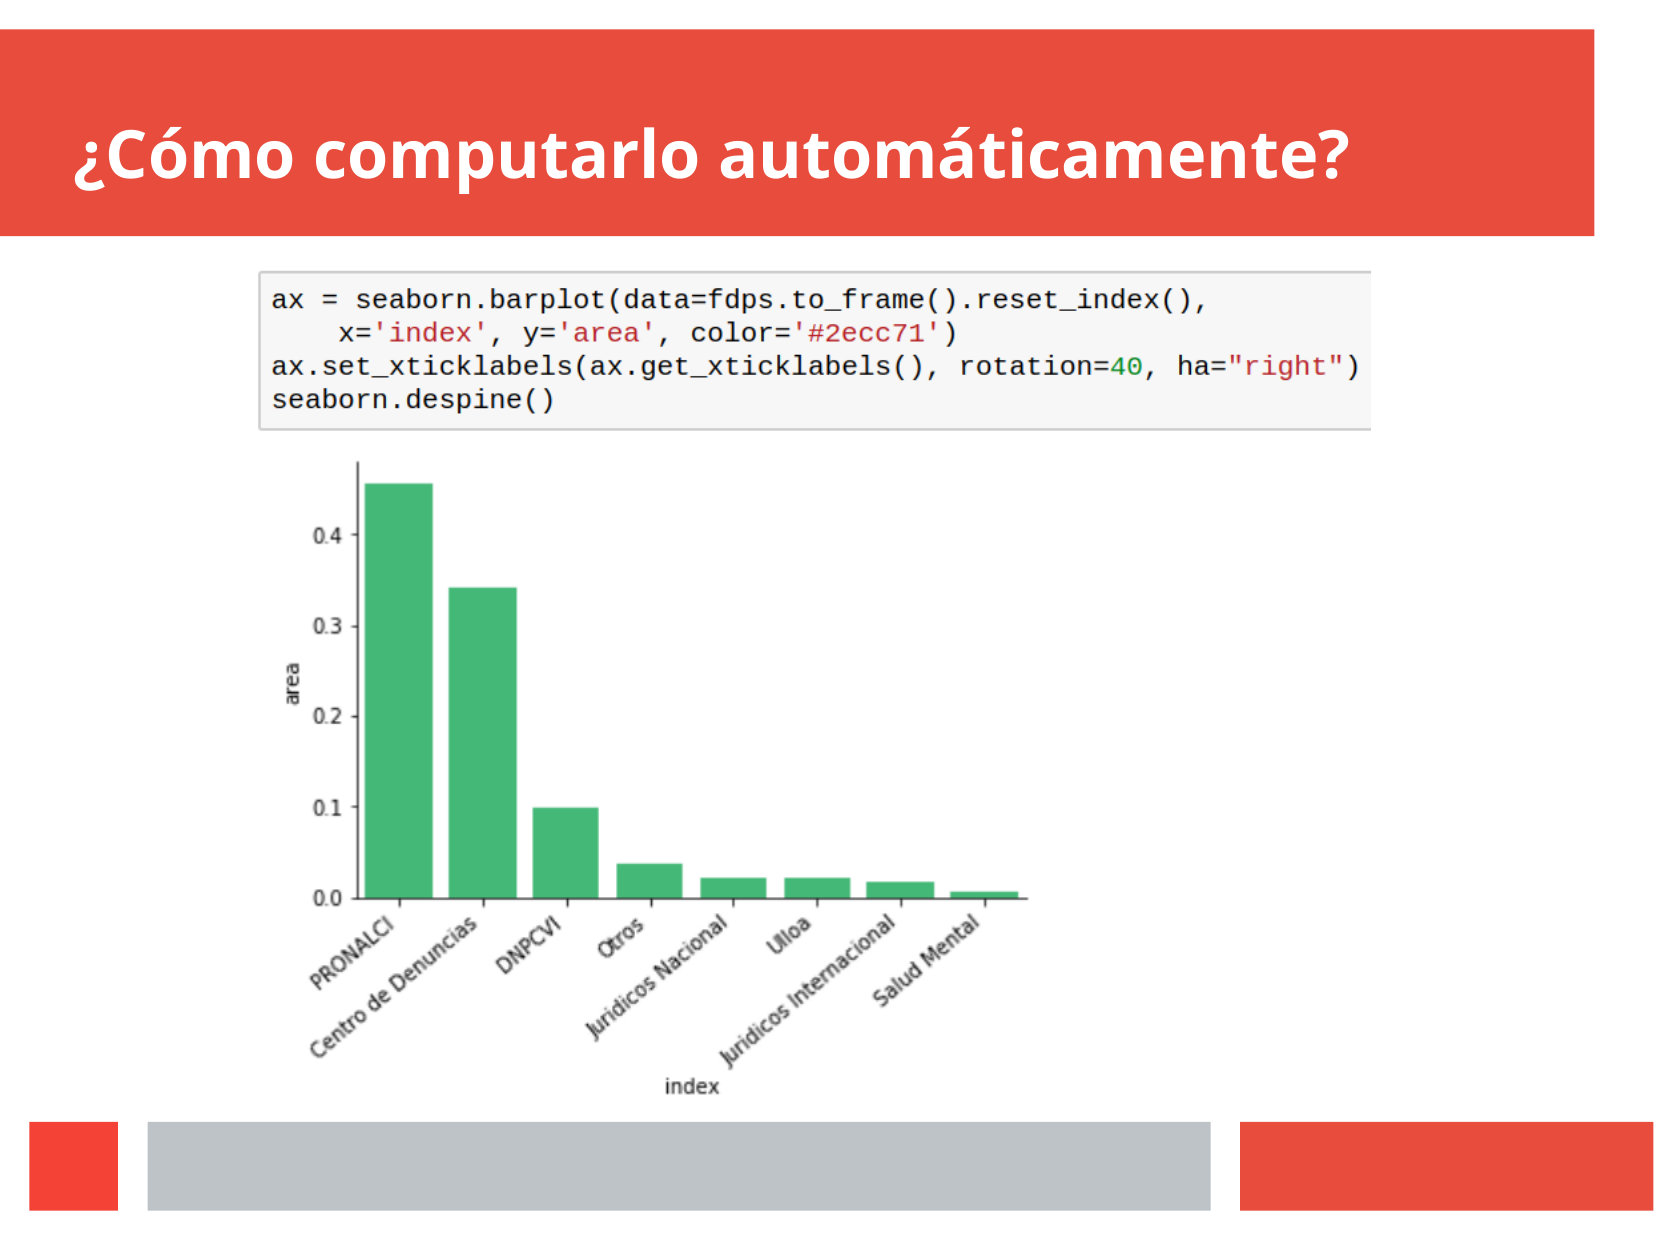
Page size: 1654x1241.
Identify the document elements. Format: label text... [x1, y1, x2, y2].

title ¿Cómo computarlo automáticamente? [59, 59, 1595, 207]
picture [253, 263, 1371, 1112]
